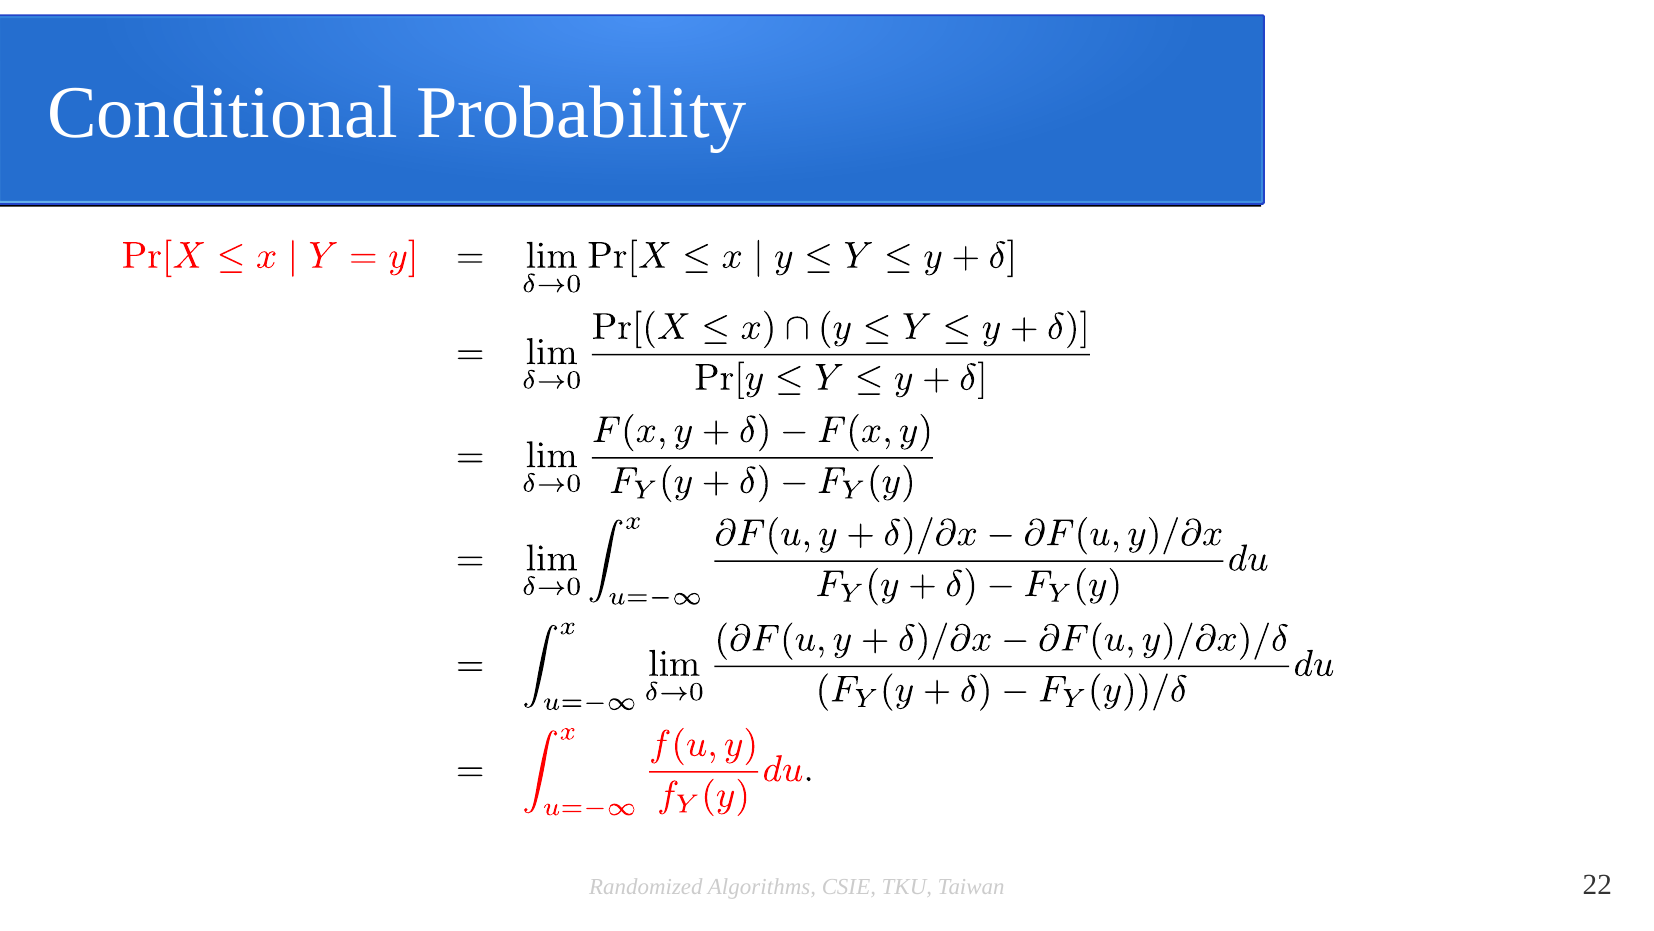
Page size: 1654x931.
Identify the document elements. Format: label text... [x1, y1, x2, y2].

picture [120, 238, 1335, 818]
title Conditional Probability [47, 35, 1199, 189]
